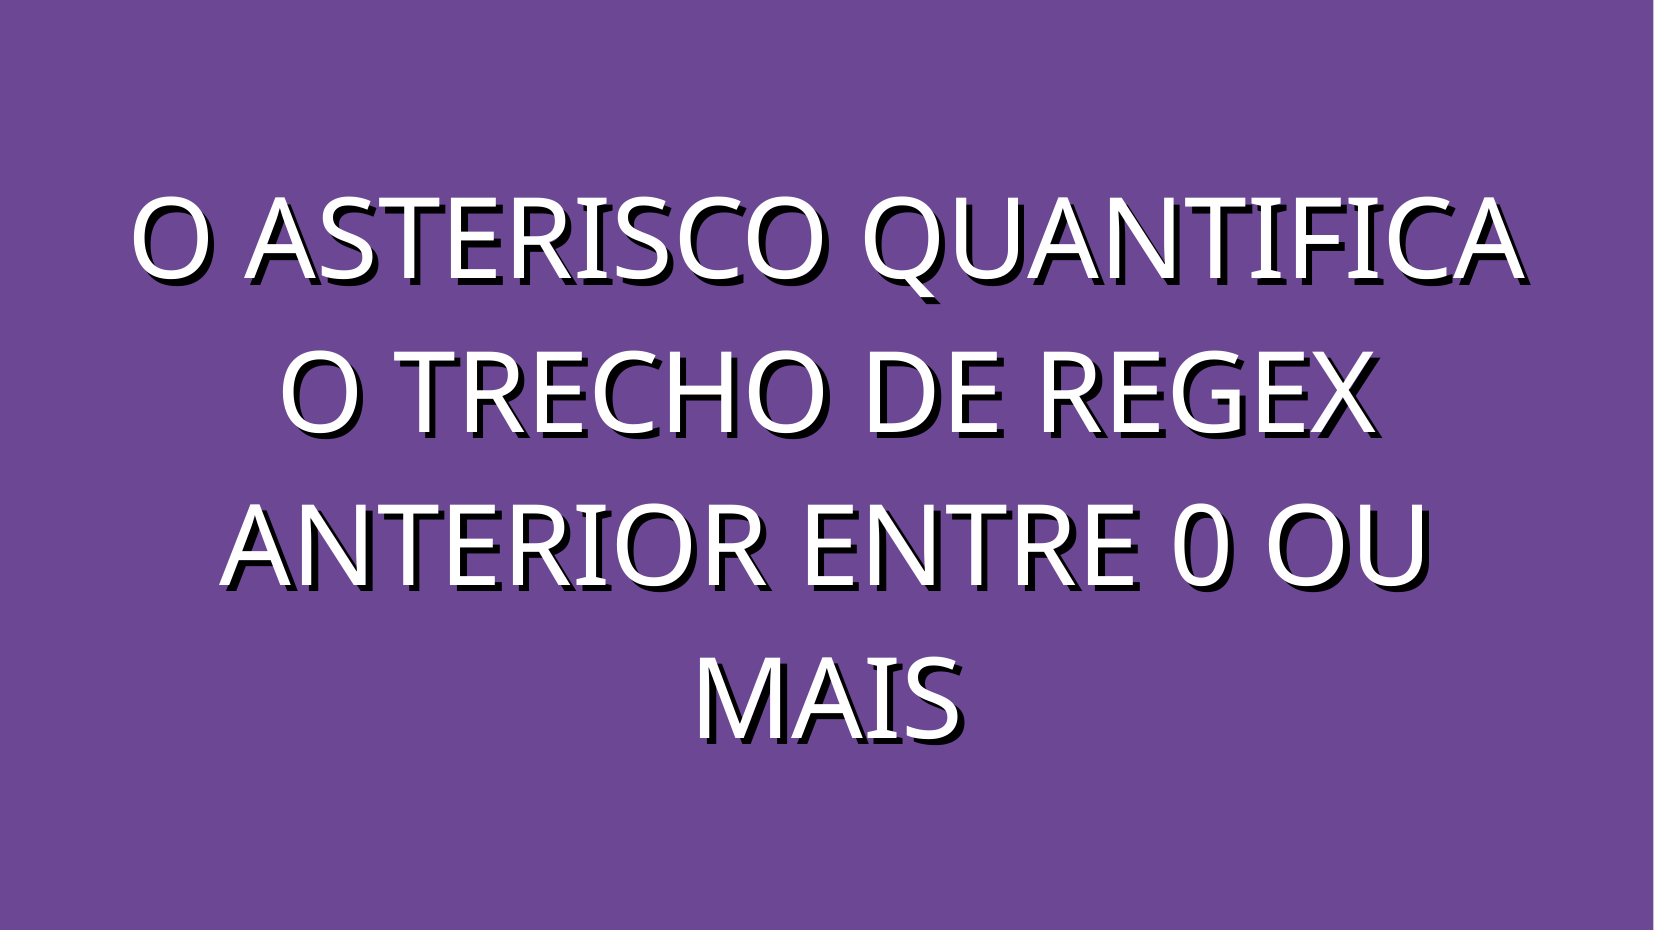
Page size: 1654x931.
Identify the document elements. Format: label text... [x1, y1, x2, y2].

subtitle O ASTERISCO QUANTIFICA O TRECHO DE REGEX ANTERIOR ENTRE 0 OU MAIS [82, 105, 1571, 826]
